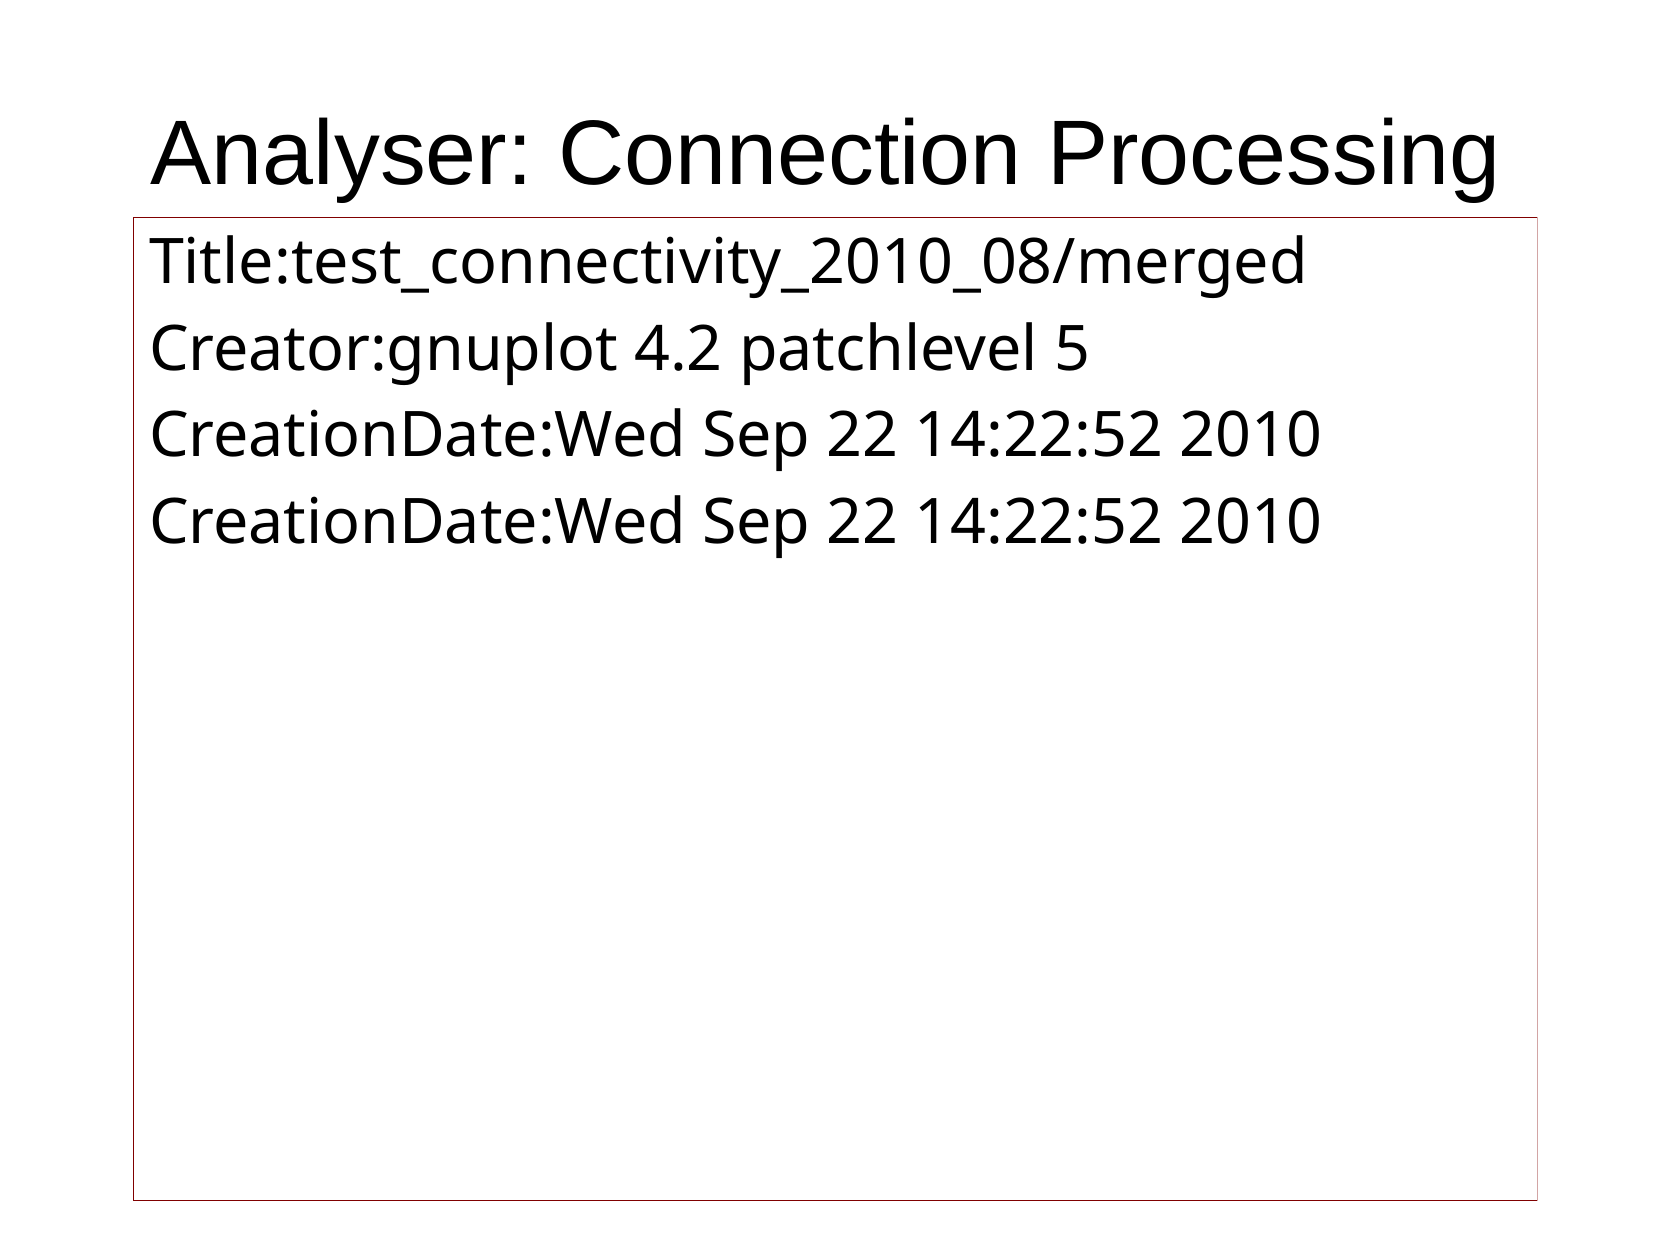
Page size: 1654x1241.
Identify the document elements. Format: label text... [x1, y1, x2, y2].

picture [128, 212, 1538, 1201]
title Analyser: Connection Processing [82, 56, 1571, 250]
